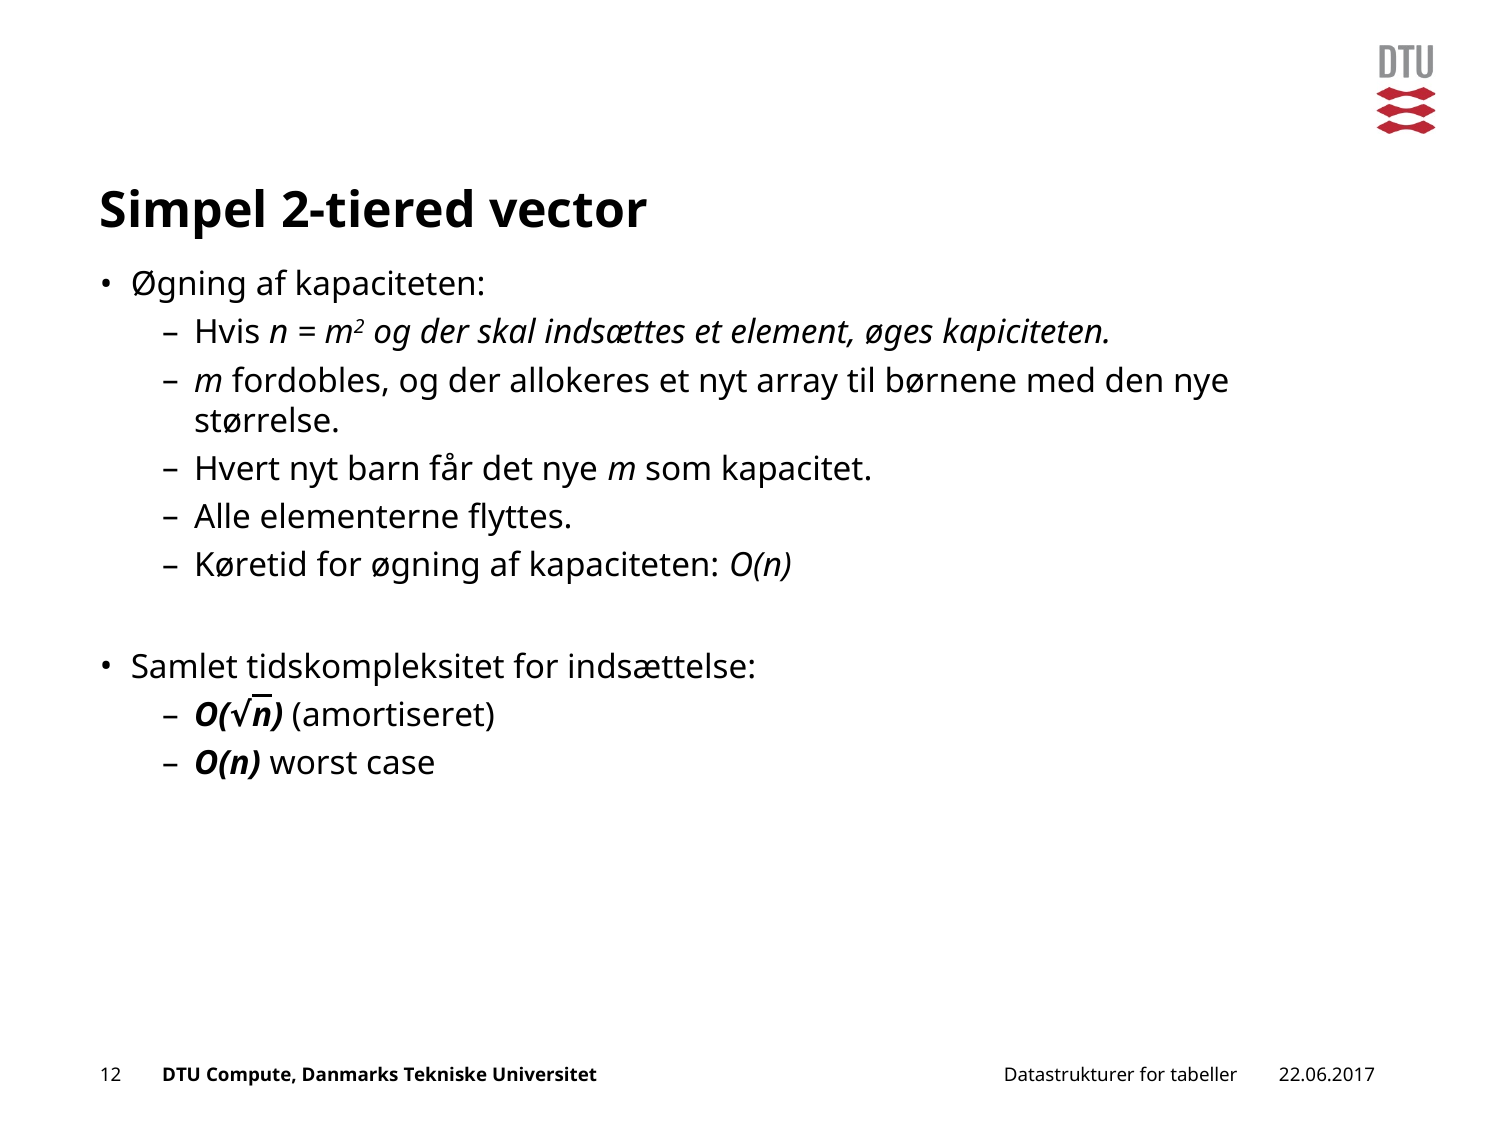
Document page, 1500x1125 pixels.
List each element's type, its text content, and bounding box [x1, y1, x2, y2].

picture [1356, 45, 1436, 134]
title Simpel 2-tiered vector [99, 49, 1375, 238]
list Øgning af kapaciteten: Hvis n = m2 og der skal indsættes et element, øges kapiciteten. m fordobles, og der allokeres et nyt array til børnene med den nye størrelse. Hvert nyt barn får det nye m som kapacitet. Alle elementerne flyttes. Køretid for øgning af kapaciteten: O(n) Samlet tidskompleksitet for indsættelse: O(√n) (amortiseret) O(n) worst case [99, 262, 1375, 1012]
